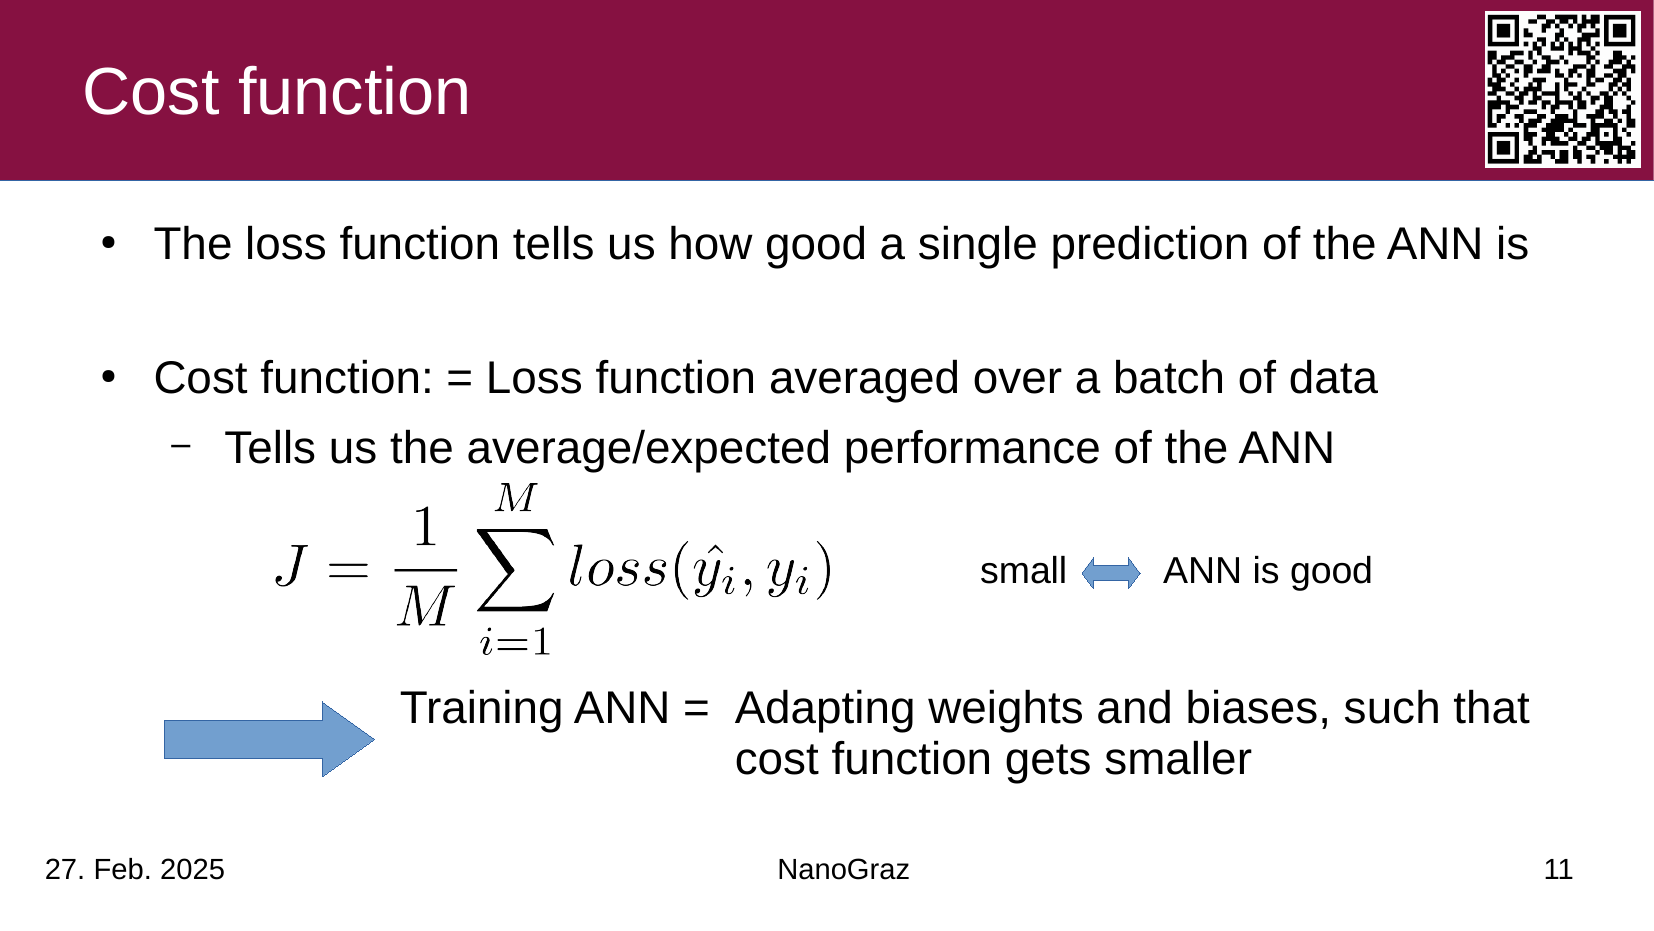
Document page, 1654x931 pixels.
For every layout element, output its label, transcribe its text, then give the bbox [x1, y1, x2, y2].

text_box [164, 701, 375, 777]
text_box ANN is good [1148, 542, 1388, 599]
text_box small [965, 542, 1083, 599]
picture [1485, 11, 1641, 168]
picture [275, 483, 830, 655]
title Cost function [82, 13, 1571, 169]
text_box Training ANN = [385, 674, 720, 792]
text_box Adapting weights and biases, such that cost function gets smaller [720, 674, 1559, 792]
text_box [1082, 557, 1141, 589]
list The loss function tells us how good a single prediction of the ANN is Cost function: = Loss function averaged over a batch of data Tells us the average/expected performance of the ANN [82, 217, 1571, 758]
